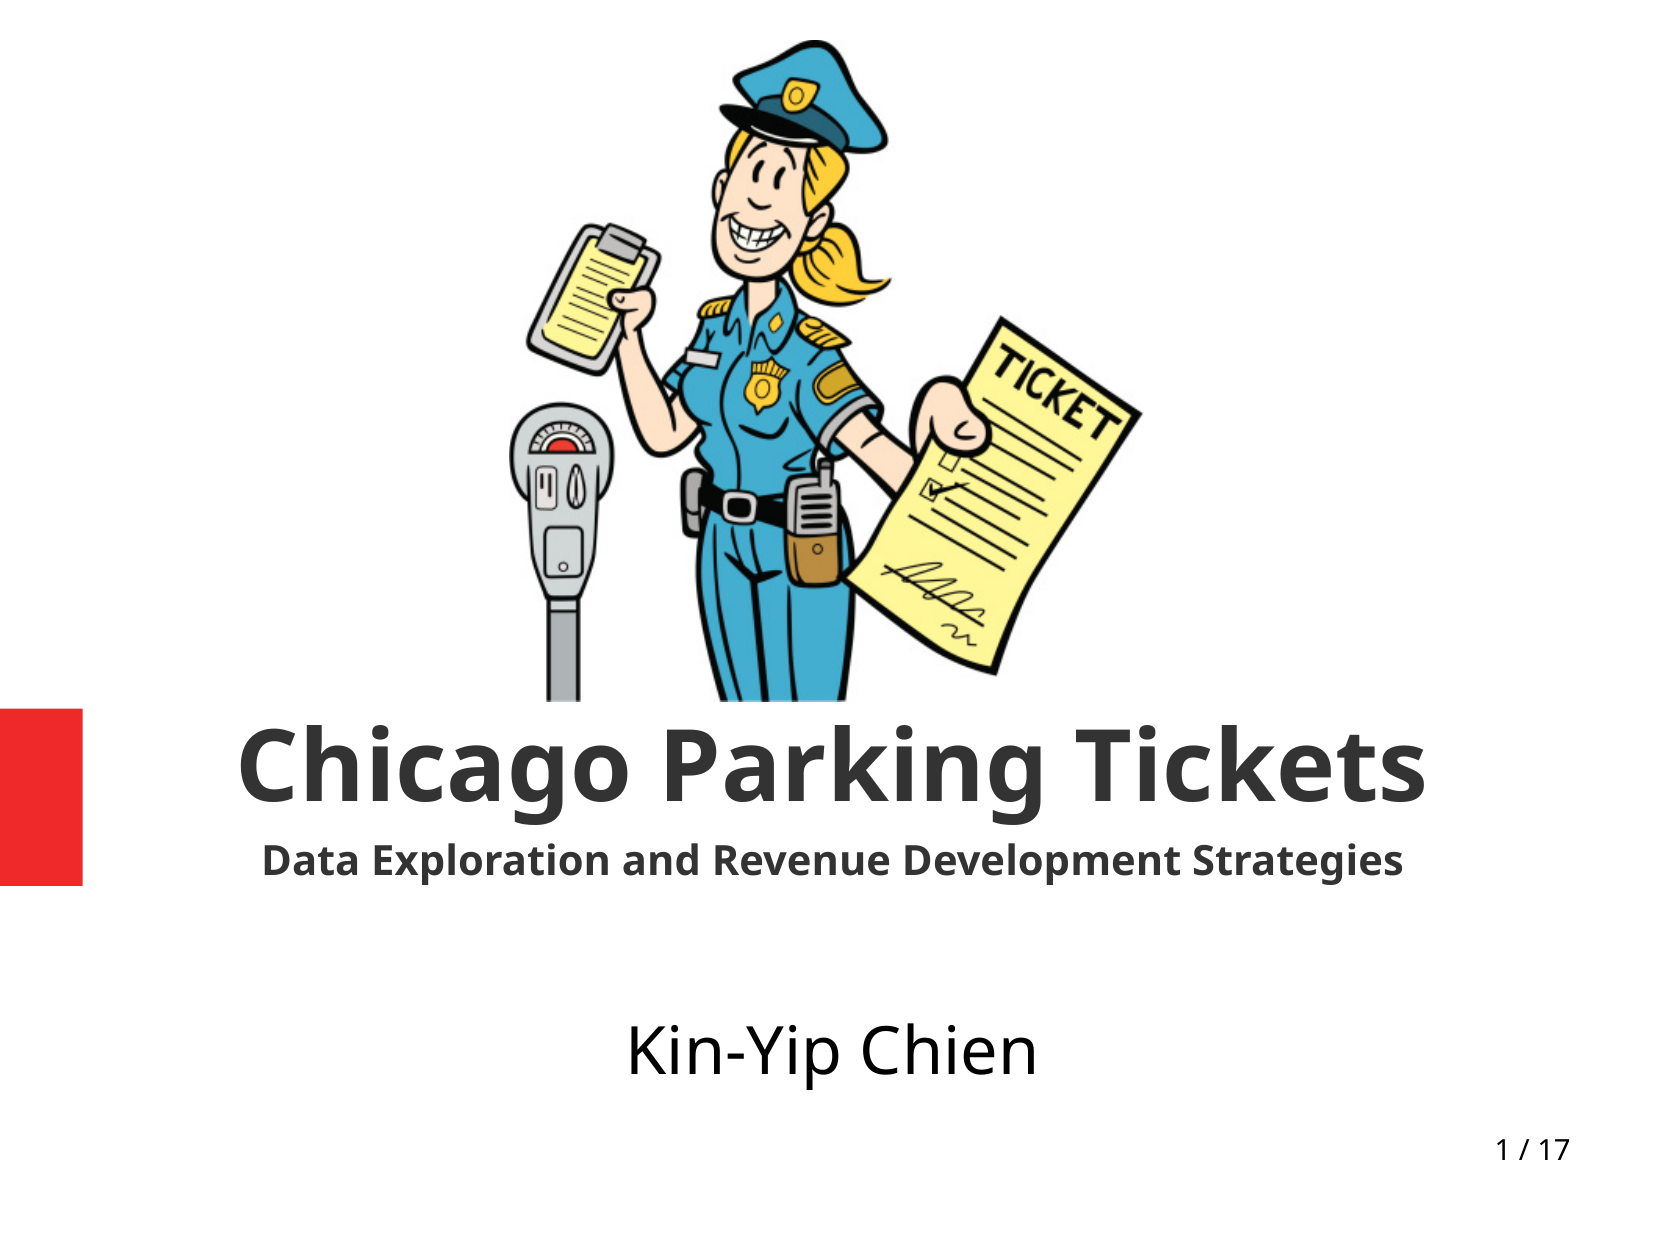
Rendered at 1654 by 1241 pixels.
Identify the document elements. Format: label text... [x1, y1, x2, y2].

title Chicago Parking Tickets Data Exploration and Revenue Development Strategies [129, 673, 1536, 910]
subtitle Kin-Yip Chien [129, 968, 1536, 1130]
picture [509, 40, 1144, 702]
